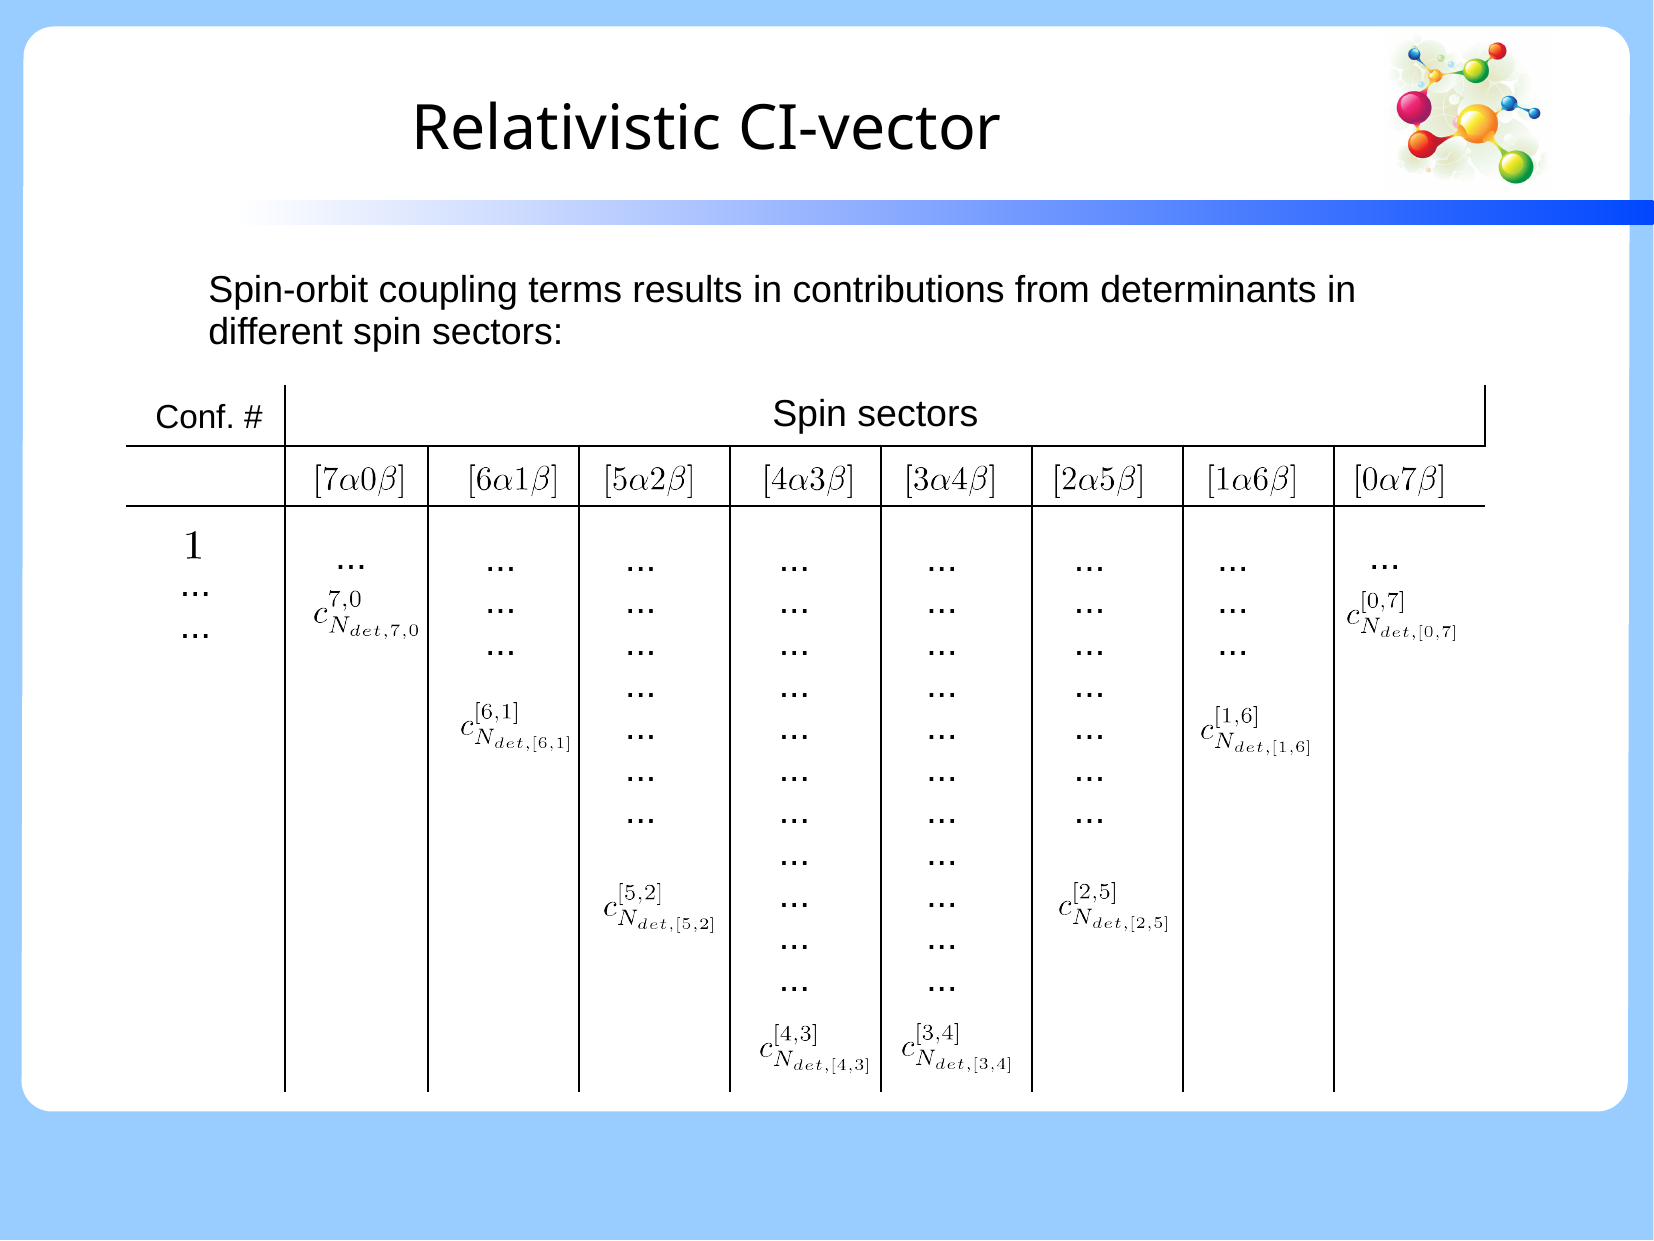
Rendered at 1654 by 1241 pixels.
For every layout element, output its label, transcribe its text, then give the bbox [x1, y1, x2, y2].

table_cell [1184, 507, 1333, 1092]
table_cell [286, 507, 427, 1092]
title Relativistic CI-vector [82, 49, 1332, 201]
table_cell [1033, 447, 1182, 505]
table_cell [580, 507, 729, 1092]
table_cell [429, 507, 578, 1092]
table_cell [286, 447, 427, 505]
table_cell [1033, 507, 1182, 1092]
table_cell [731, 447, 880, 505]
table_cell [1335, 507, 1485, 1092]
table_cell [1184, 447, 1333, 505]
picture [1382, 29, 1556, 195]
table_cell [126, 447, 284, 505]
table_cell [731, 507, 880, 1092]
text_box ... ... [165, 555, 286, 696]
picture [186, 531, 201, 555]
table_cell [1335, 447, 1485, 505]
table_cell [580, 447, 729, 505]
table_header [126, 385, 284, 445]
table_cell [126, 507, 284, 1092]
table_header Spin sectors [286, 385, 1484, 445]
text_box Spin-orbit coupling terms results in contributions from determinants in different spin sectors: [193, 261, 1439, 361]
table_cell [882, 447, 1031, 505]
table_cell [882, 507, 1031, 1092]
table_cell [429, 447, 578, 505]
